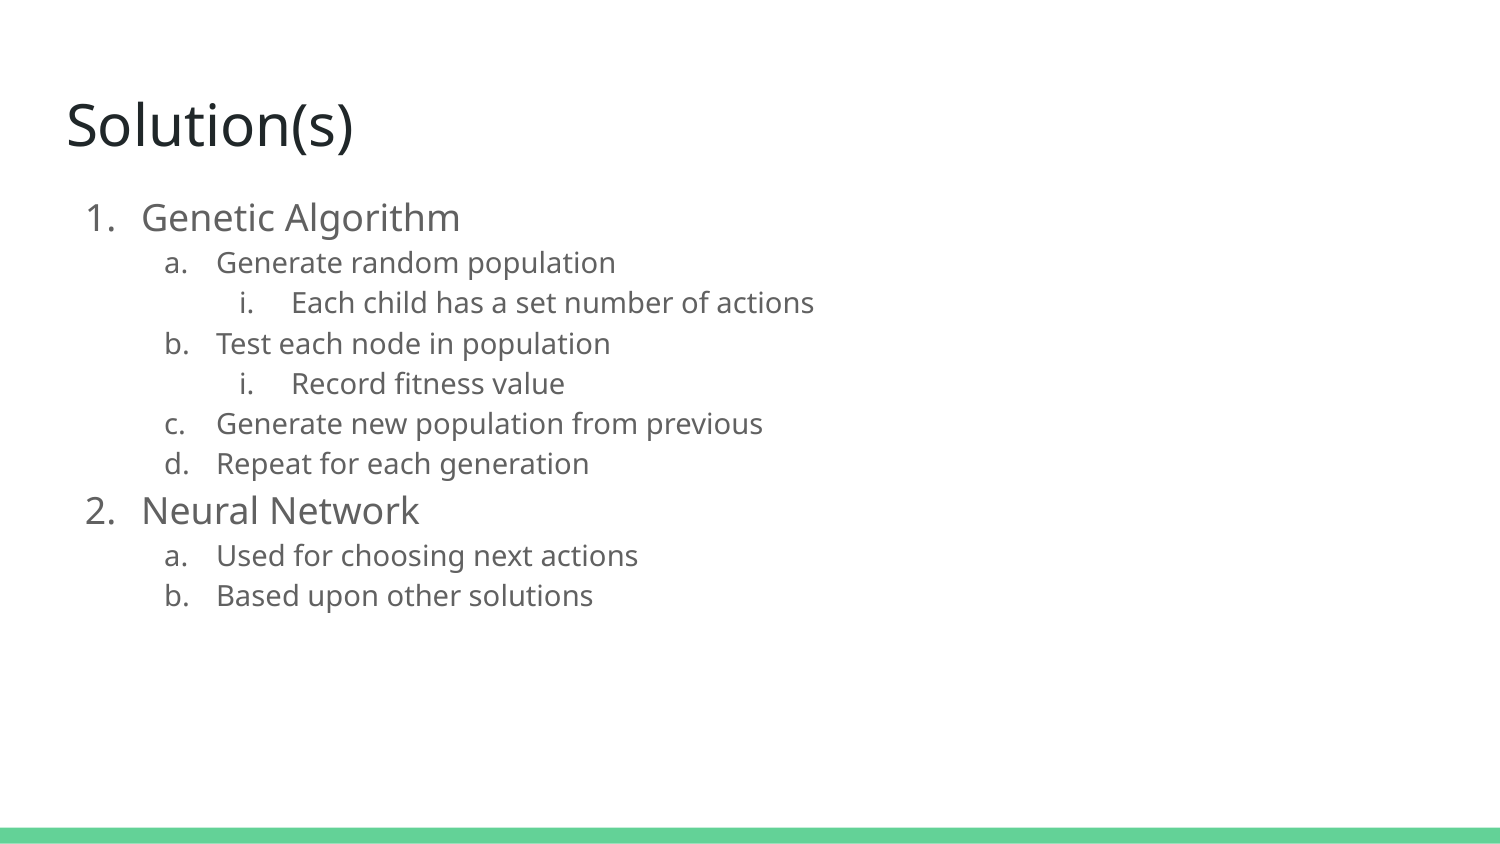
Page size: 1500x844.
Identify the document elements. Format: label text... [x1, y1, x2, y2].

list Genetic Algorithm Generate random population Each child has a set number of actions Test each node in population Record fitness value Generate new population from previous Repeat for each generation Neural Network Used for choosing next actions Based upon other solutions [51, 172, 1449, 734]
title Solution(s) [51, 72, 1449, 167]
